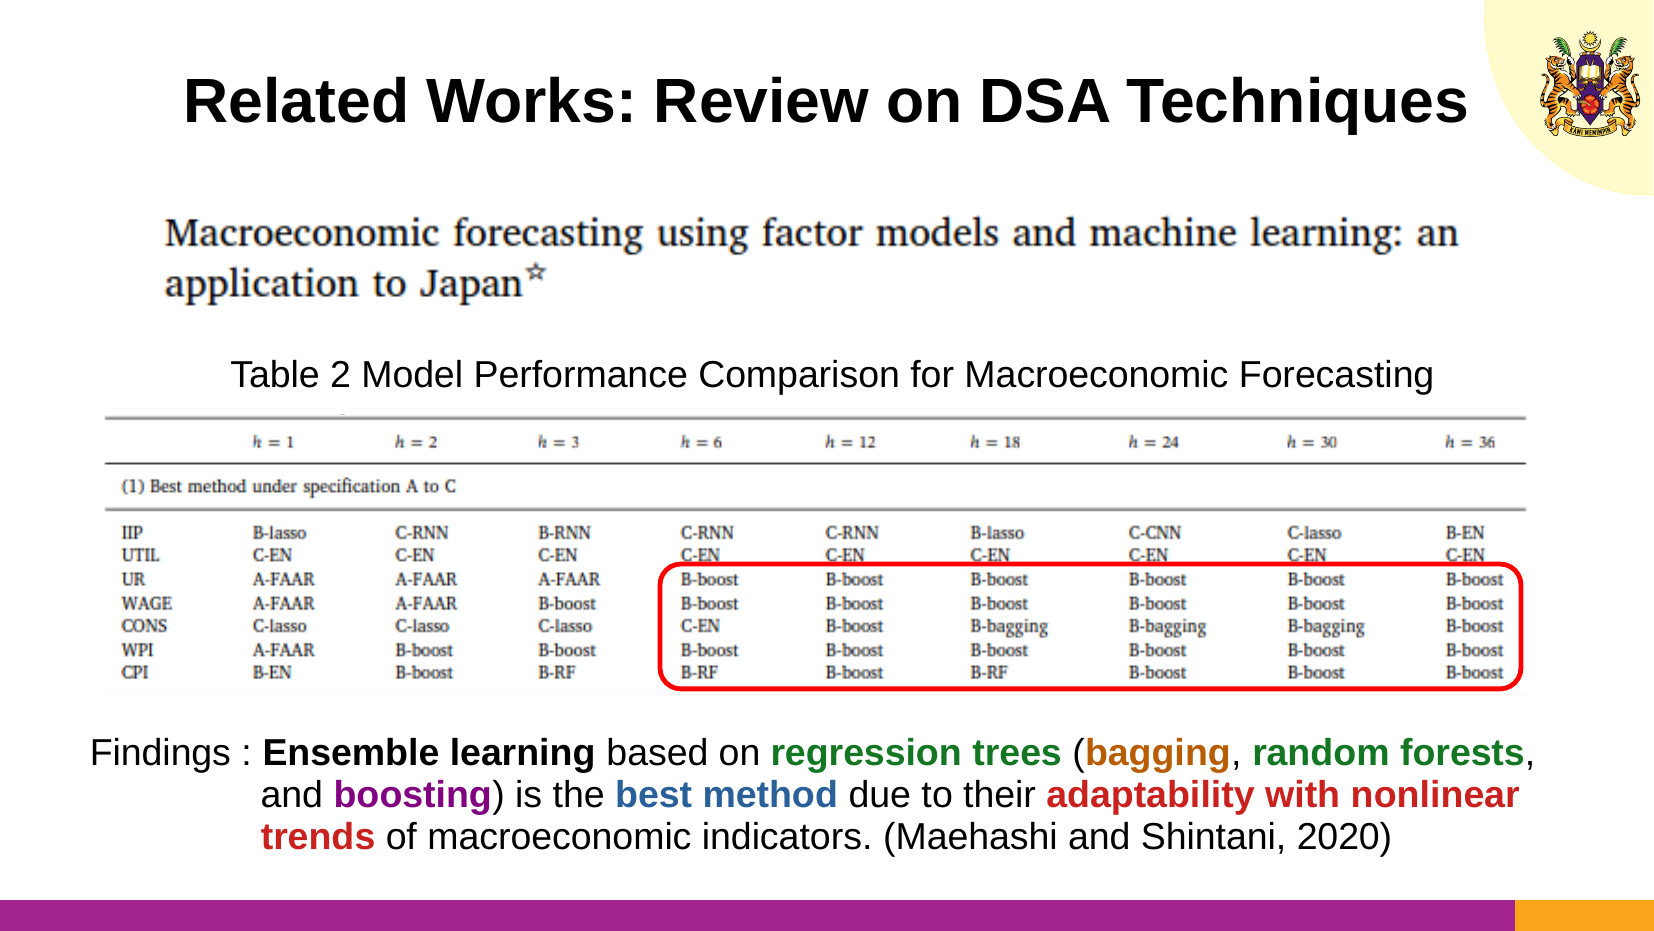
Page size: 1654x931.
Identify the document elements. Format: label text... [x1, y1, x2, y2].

text_box [1484, 0, 1654, 196]
picture [96, 414, 1547, 695]
text_box Related Works: Review on DSA Techniques [83, 37, 1557, 166]
text_box [0, 900, 1654, 931]
picture [1540, 30, 1642, 137]
text_box Findings : Ensemble learning based on regression trees (bagging, random forests, and boosting) is the best method due to their adaptability with nonlinear trends of macroeconomic indicators. (Maehashi and Shintani, 2020) [75, 724, 1576, 866]
picture [150, 198, 1474, 319]
text_box Table 2 Model Performance Comparison for Macroeconomic Forecasting [75, 346, 1591, 404]
